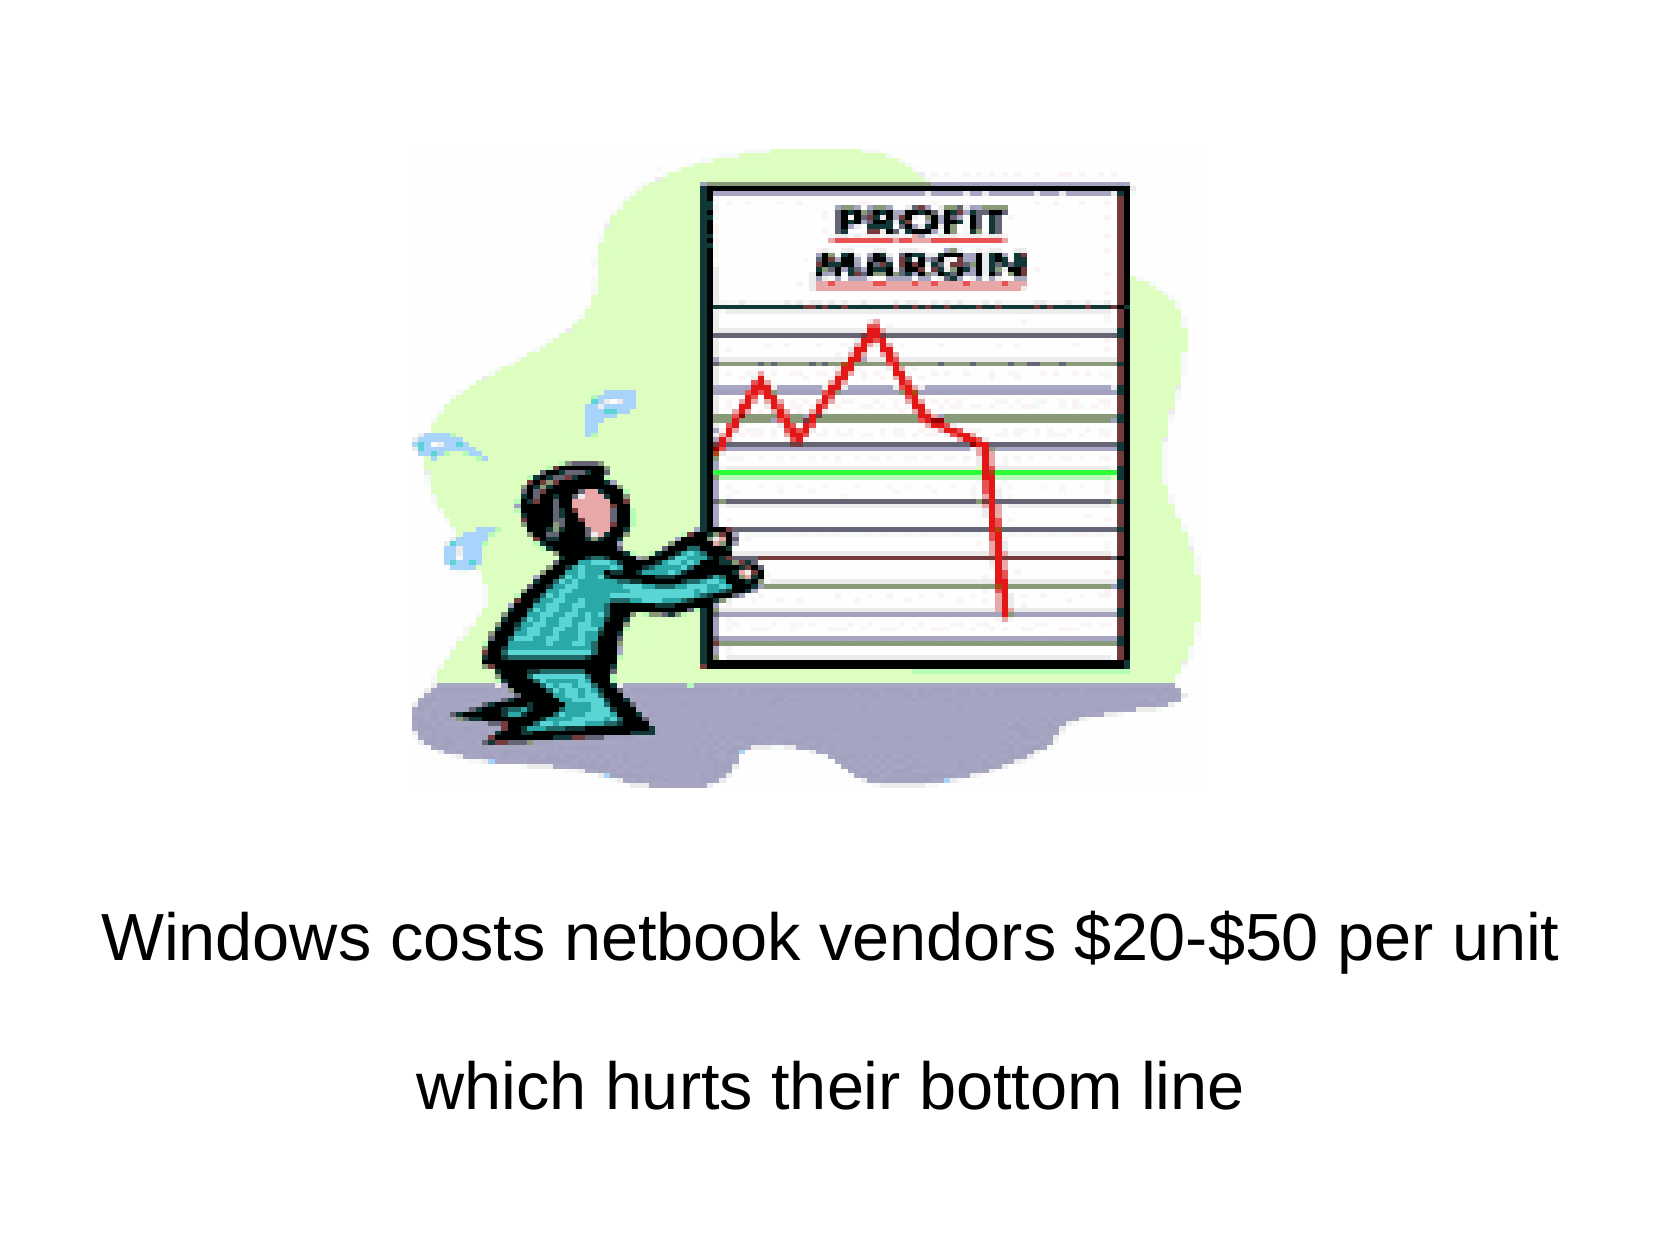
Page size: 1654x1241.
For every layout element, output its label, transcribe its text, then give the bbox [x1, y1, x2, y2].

picture [412, 149, 1201, 788]
title Windows costs netbook vendors $20-$50 per unit which hurts their bottom line [86, 825, 1576, 1199]
